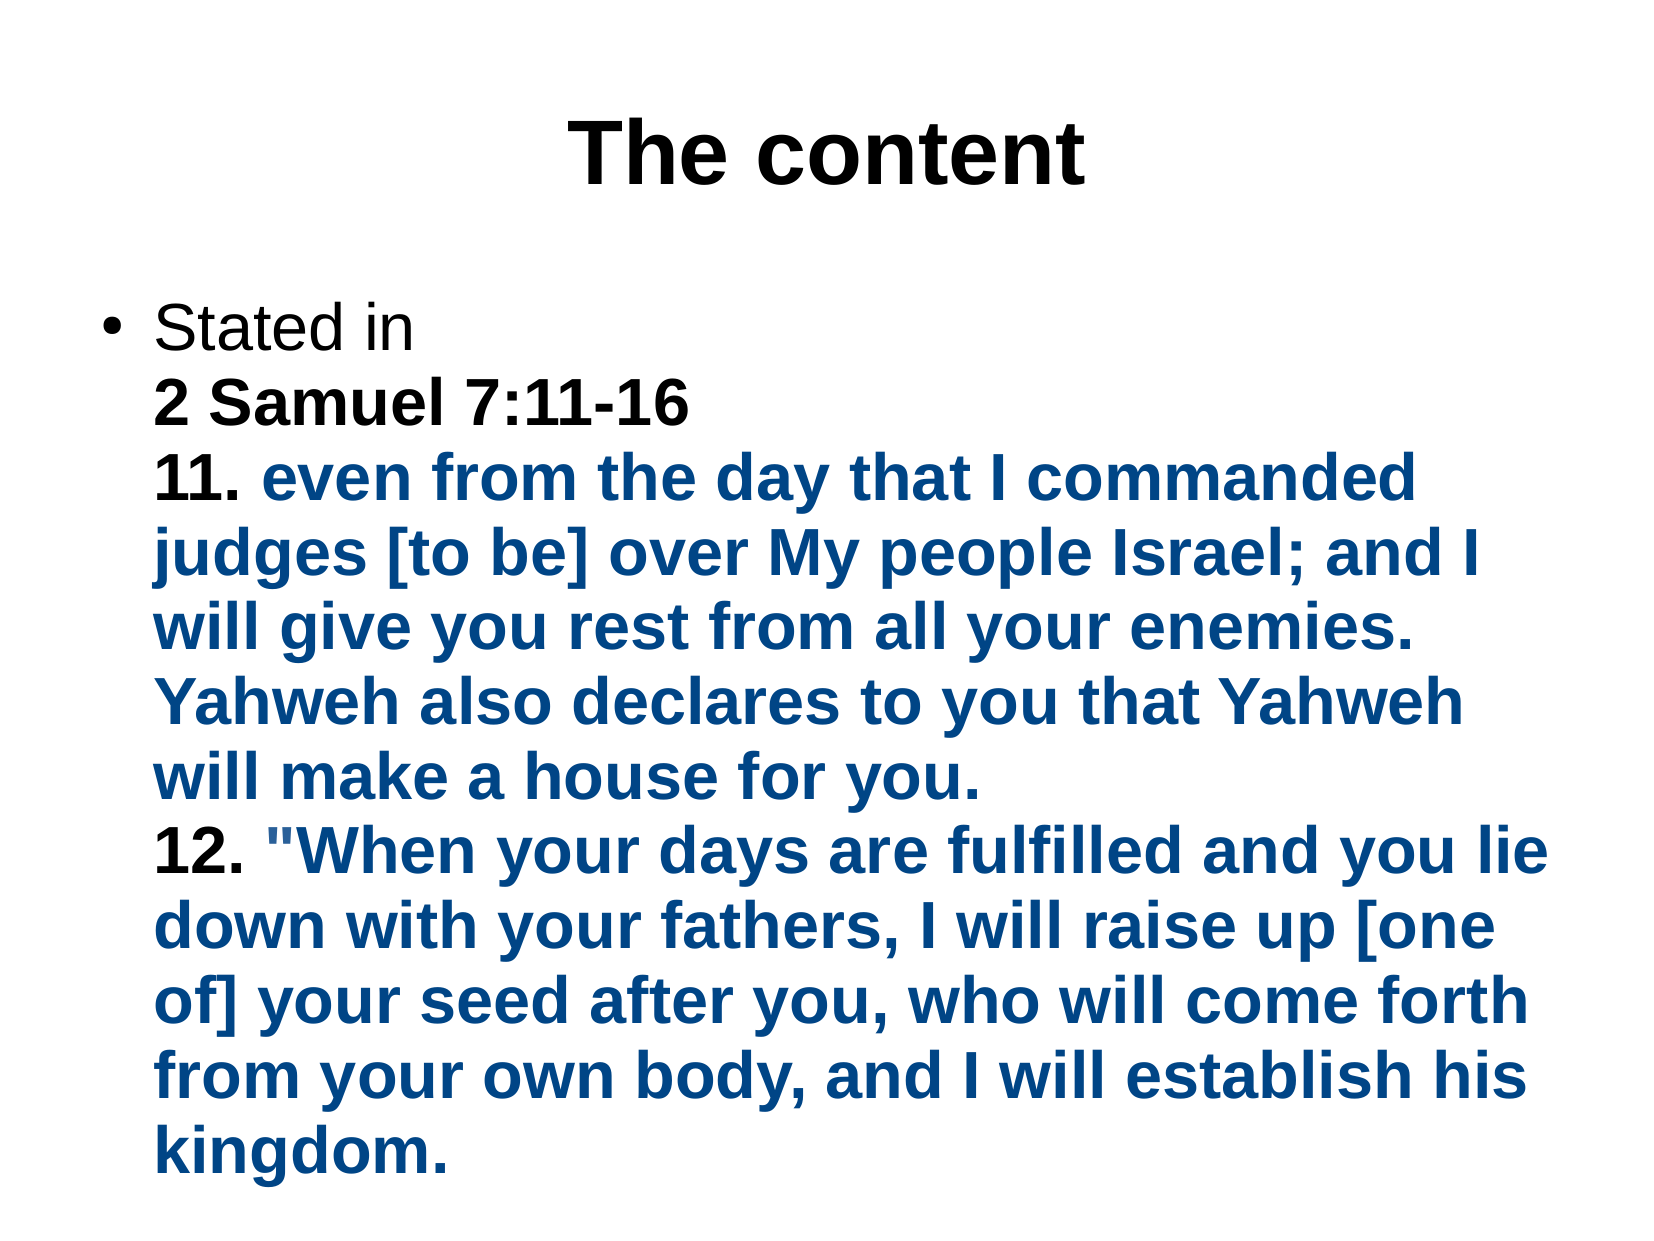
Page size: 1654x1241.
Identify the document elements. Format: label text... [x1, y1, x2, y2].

list Stated in 2 Samuel 7:11-16 11. even from the day that I commanded judges [to be] over My people Israel; and I will give you rest from all your enemies. Yahweh also declares to you that Yahweh will make a house for you. 12. "When your days are fulfilled and you lie down with your fathers, I will raise up [one of] your seed after you, who will come forth from your own body, and I will establish his kingdom. [82, 290, 1571, 1241]
title The content [82, 49, 1571, 257]
